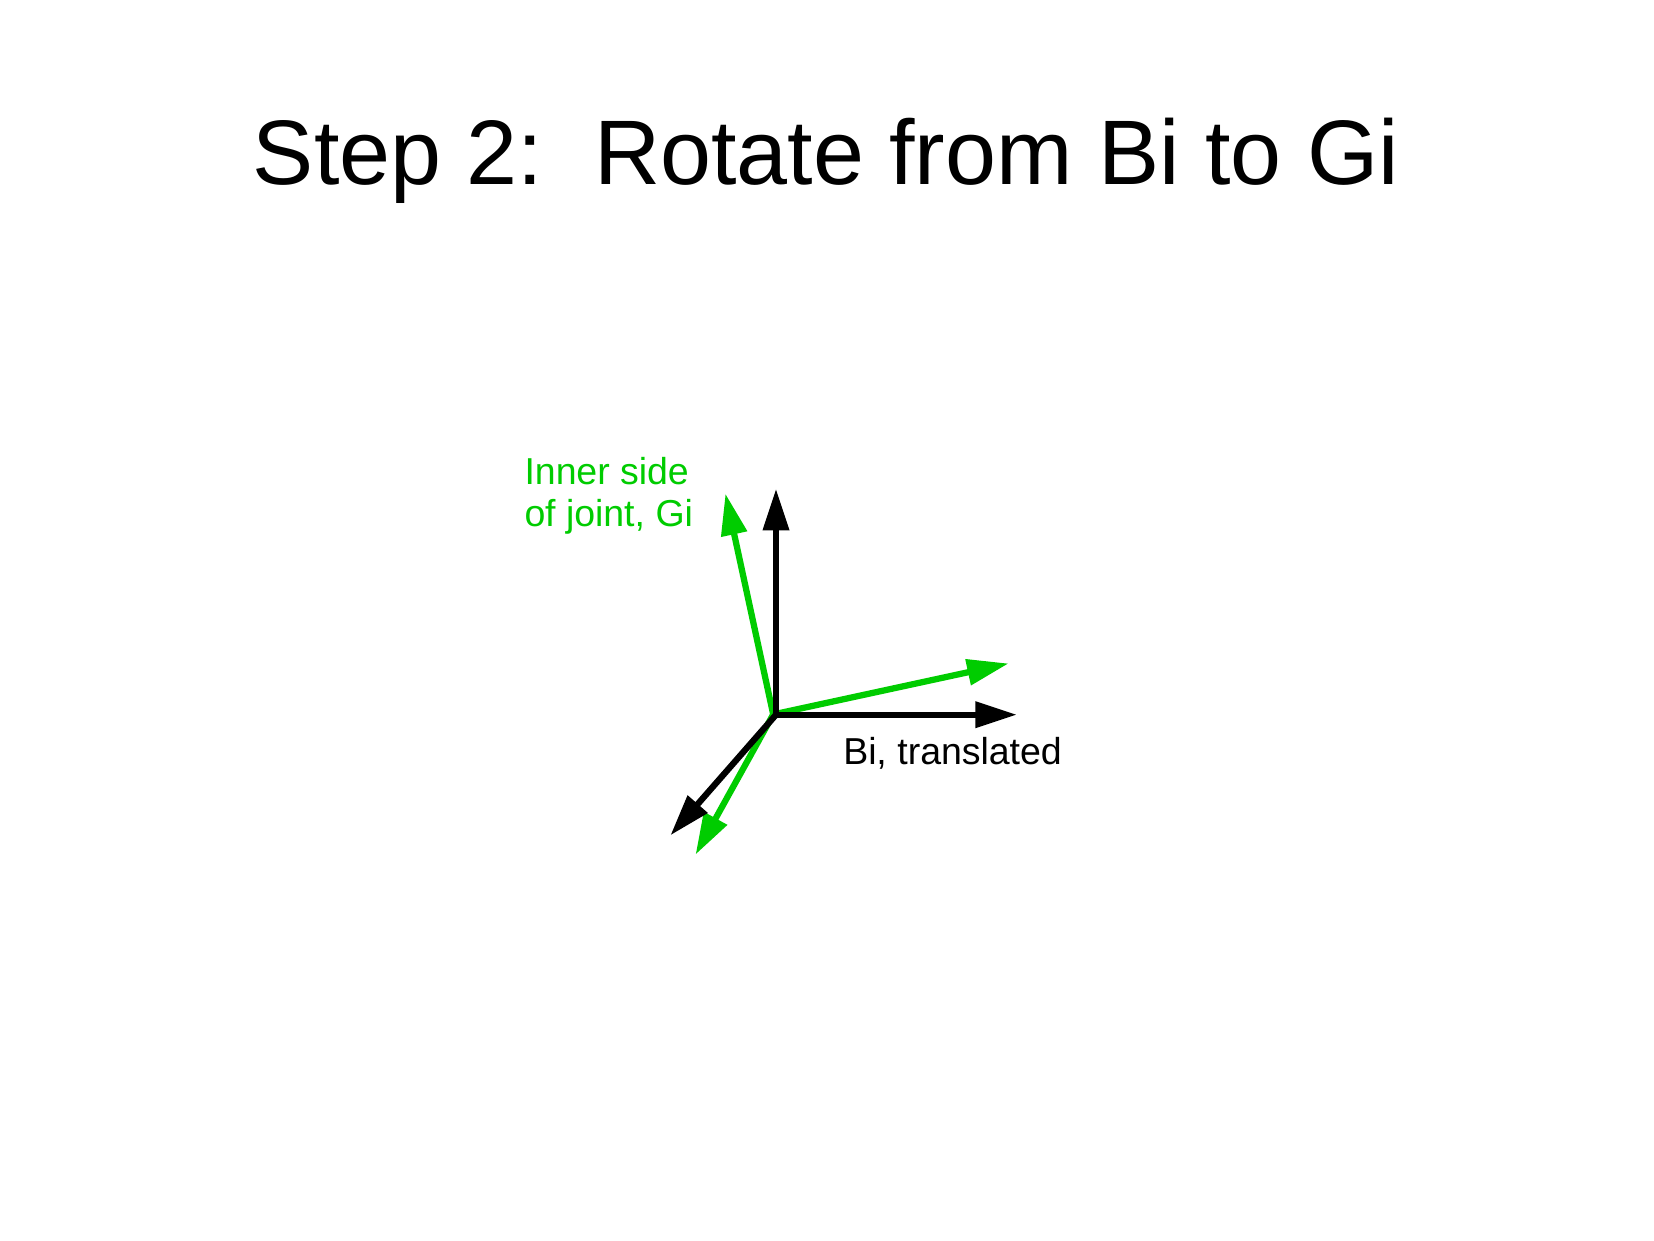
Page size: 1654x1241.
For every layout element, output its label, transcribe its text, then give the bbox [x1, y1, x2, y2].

text_box Bi, translated [828, 722, 1077, 780]
title Step 2: Rotate from Bi to Gi [82, 49, 1571, 257]
text_box Inner side of joint, Gi [509, 442, 709, 541]
